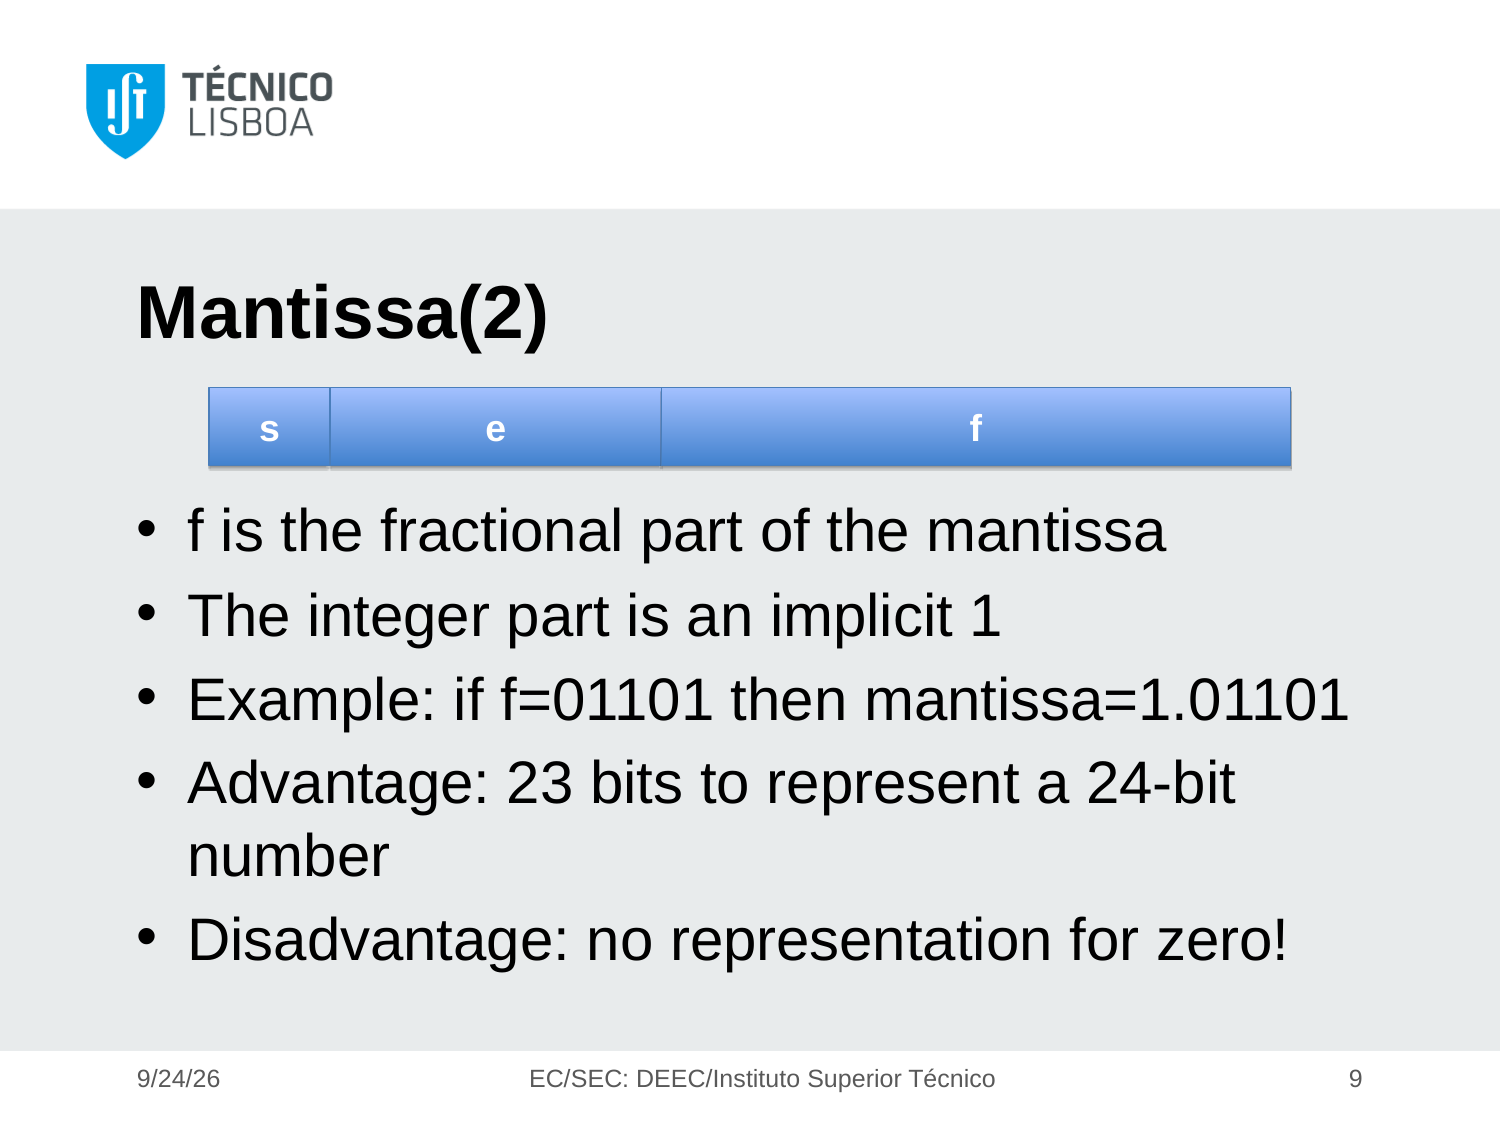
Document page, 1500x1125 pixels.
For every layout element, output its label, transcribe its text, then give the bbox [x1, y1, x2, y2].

slide_number 11/15/18 [121, 1052, 425, 1103]
footer EC/SEC: DEEC/Instituto Superior Técnico [512, 1052, 1021, 1103]
title Mantissa(2) [121, 237, 1378, 381]
text_box s [209, 387, 331, 466]
picture [0, 0, 1500, 1125]
list f is the fractional part of the mantissa The integer part is an implicit 1 Example: if f=01101 then mantissa=1.01101 Advantage: 23 bits to represent a 24-bit number Disadvantage: no representation for zero! [121, 400, 1378, 1005]
text_box f [661, 387, 1291, 466]
slide_number <number> [1077, 1052, 1378, 1103]
text_box e [331, 387, 661, 466]
